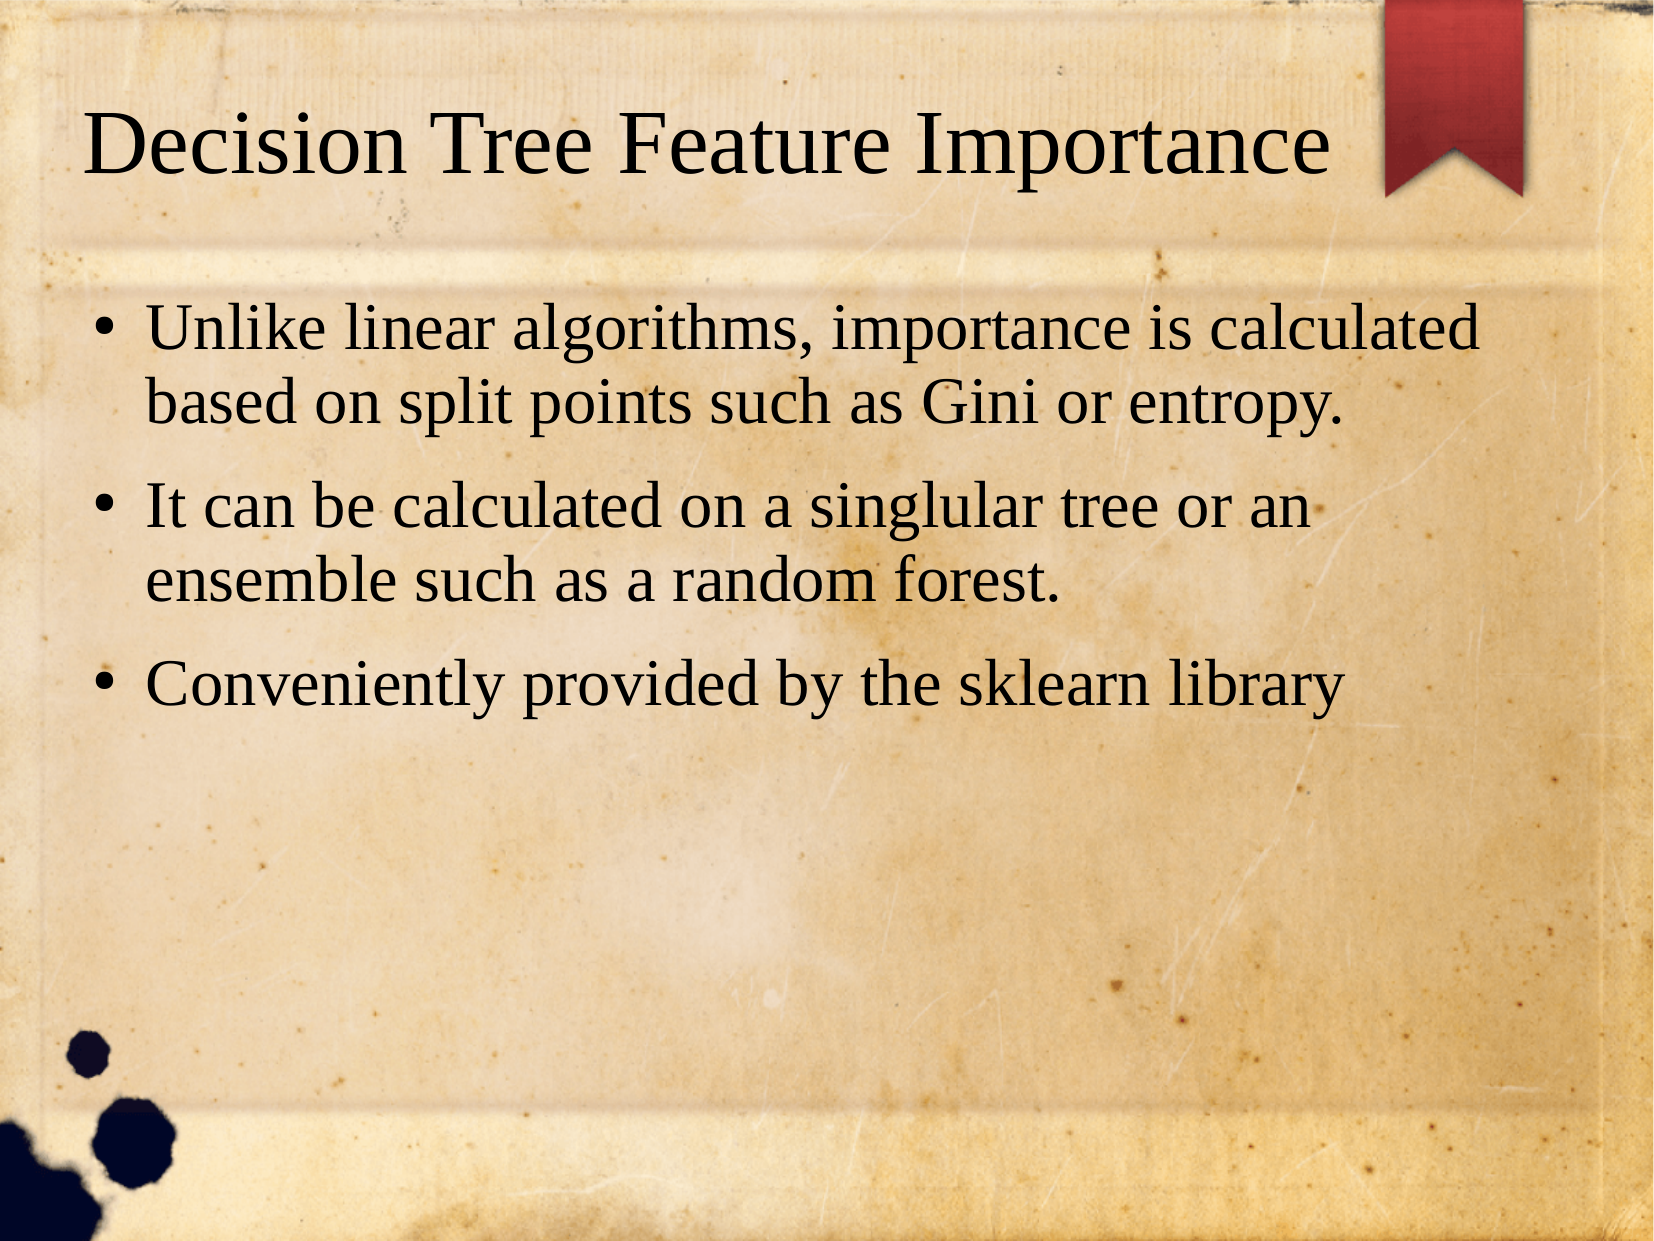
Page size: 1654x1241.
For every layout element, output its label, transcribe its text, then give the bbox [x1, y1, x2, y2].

title Decision Tree Feature Importance [82, 49, 1347, 237]
list Unlike linear algorithms, importance is calculated based on split points such as Gini or entropy. It can be calculated on a singlular tree or an ensemble such as a random forest. Conveniently provided by the sklearn library [75, 290, 1531, 1010]
picture [0, 0, 1654, 1241]
